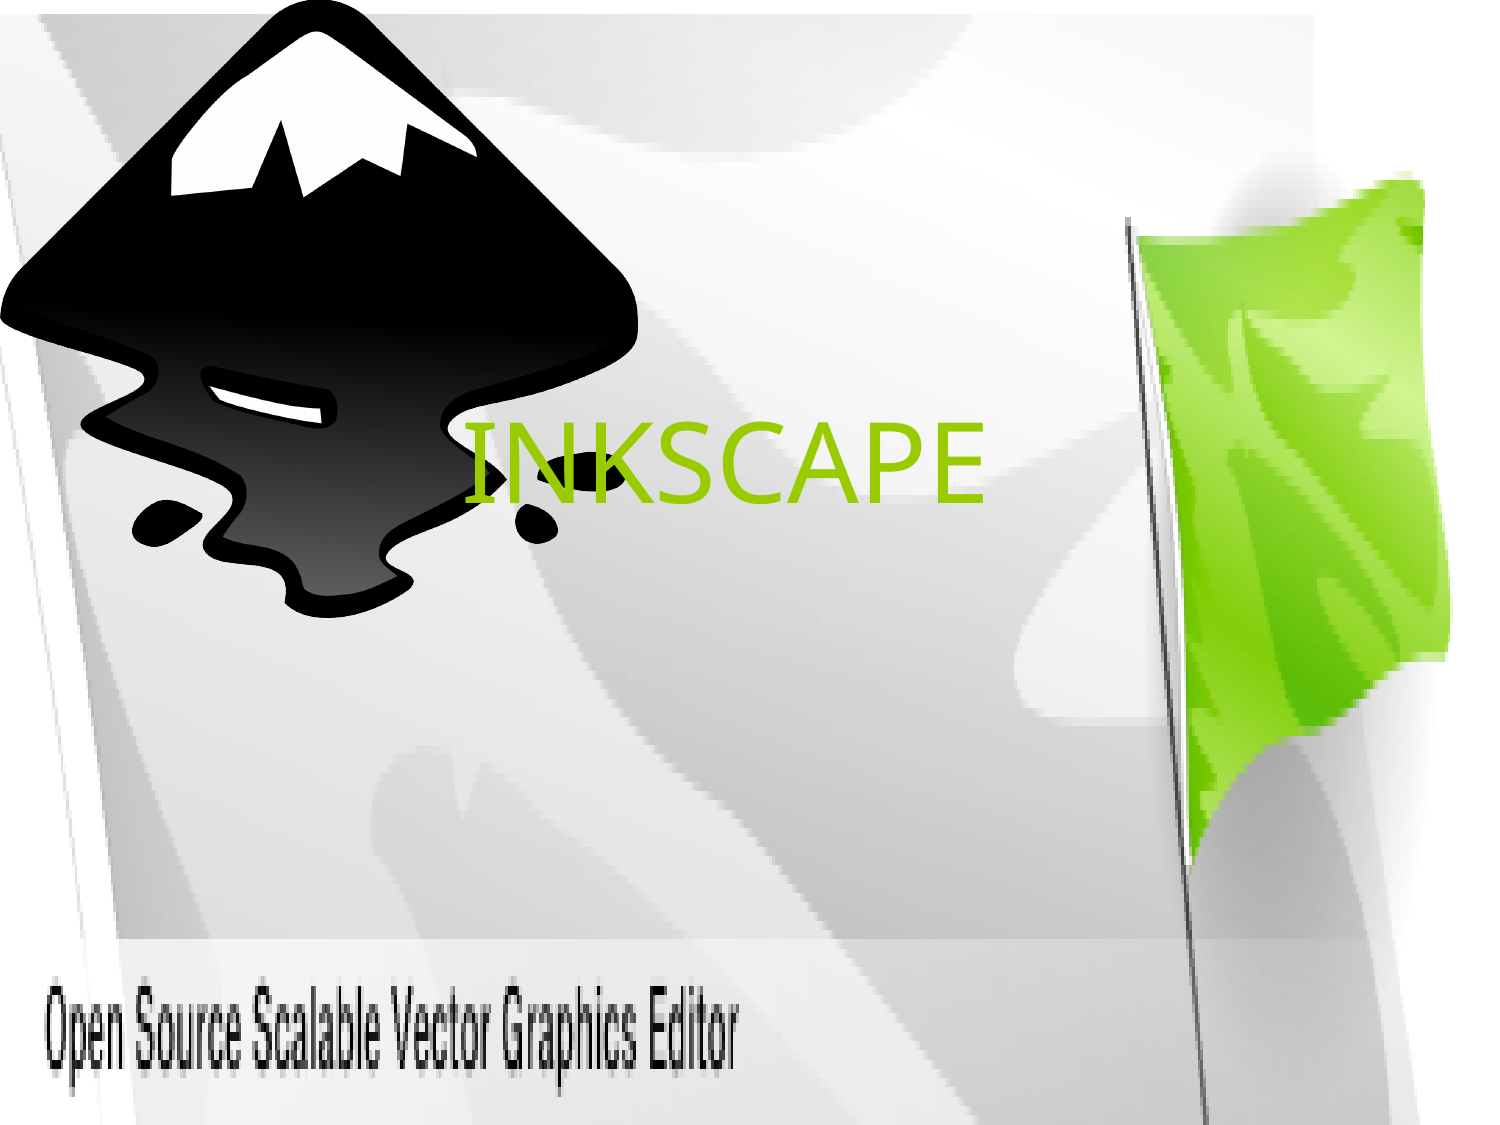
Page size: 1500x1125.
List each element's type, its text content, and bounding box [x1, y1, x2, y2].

text_box INKSCAPE [88, 337, 1364, 580]
picture [0, 0, 1500, 1125]
